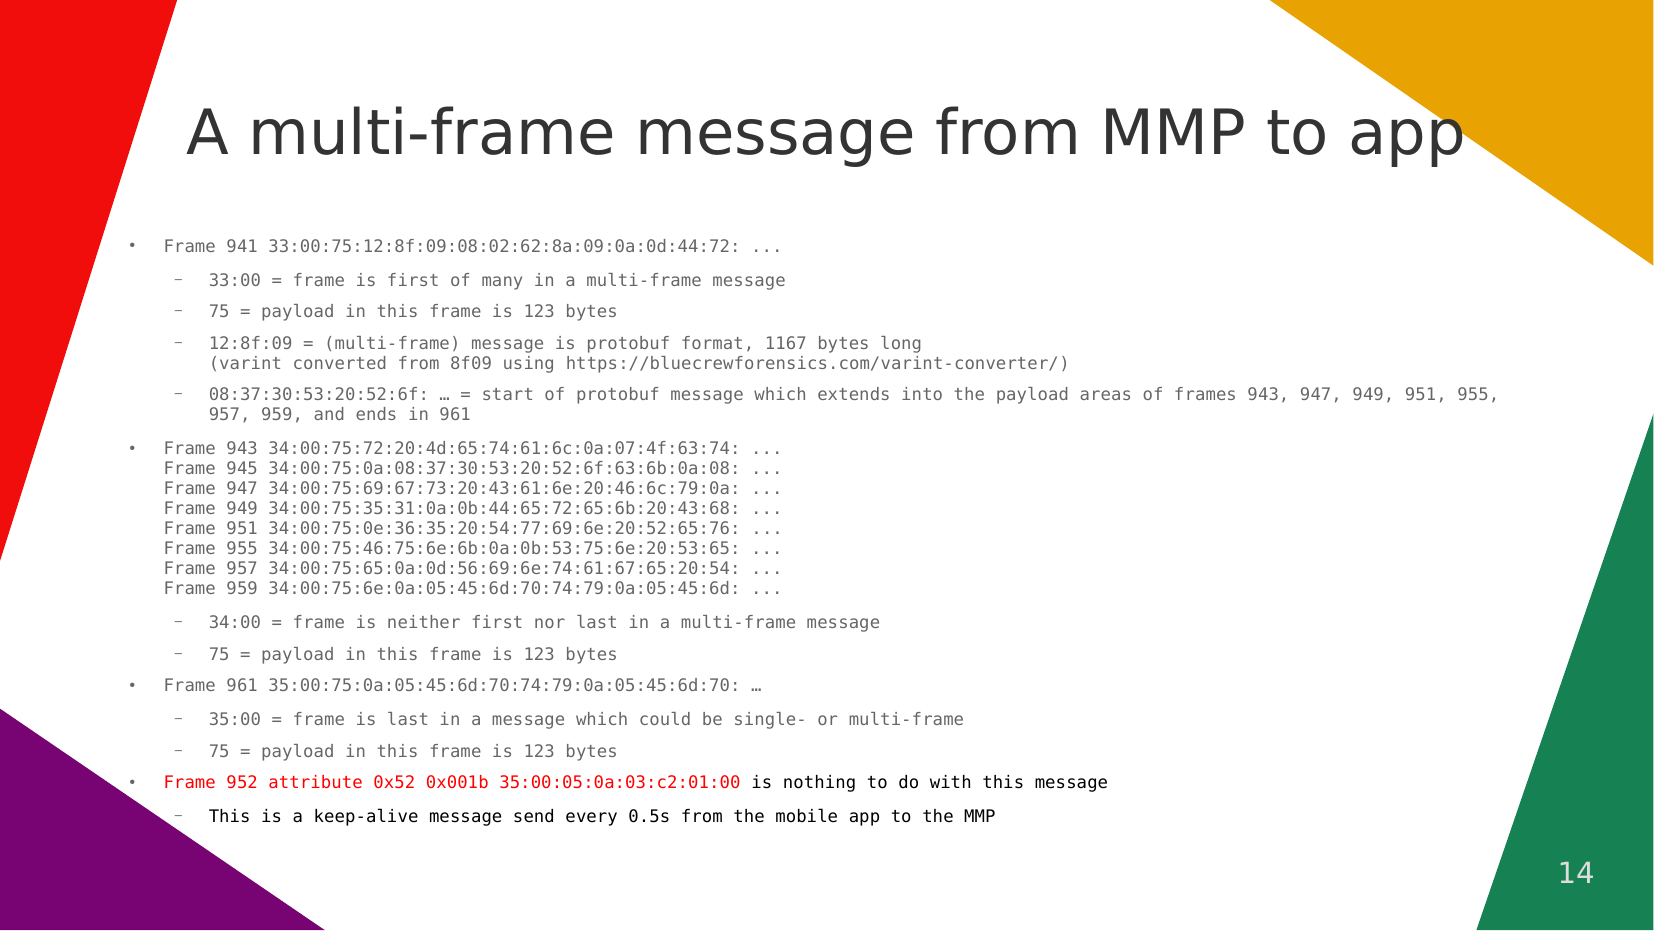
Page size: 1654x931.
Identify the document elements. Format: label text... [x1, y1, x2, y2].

title A multi-frame message from MMP to app [118, 59, 1536, 207]
list Frame 941 33:00:75:12:8f:09:08:02:62:8a:09:0a:0d:44:72: ... 33:00 = frame is first of many in a multi-frame message 75 = payload in this frame is 123 bytes 12:8f:09 = (multi-frame) message is protobuf format, 1167 bytes long (varint converted from 8f09 using https://bluecrewforensics.com/varint-converter/) 08:37:30:53:20:52:6f: … = start of protobuf message which extends into the payload areas of frames 943, 947, 949, 951, 955, 957, 959, and ends in 961 Frame 943 34:00:75:72:20:4d:65:74:61:6c:0a:07:4f:63:74: ... Frame 945 34:00:75:0a:08:37:30:53:20:52:6f:63:6b:0a:08: ... Frame 947 34:00:75:69:67:73:20:43:61:6e:20:46:6c:79:0a: ... Frame 949 34:00:75:35:31:0a:0b:44:65:72:65:6b:20:43:68: ... Frame 951 34:00:75:0e:36:35:20:54:77:69:6e:20:52:65:76: ... Frame 955 34:00:75:46:75:6e:6b:0a:0b:53:75:6e:20:53:65: ... Frame 957 34:00:75:65:0a:0d:56:69:6e:74:61:67:65:20:54: ... Frame 959 34:00:75:6e:0a:05:45:6d:70:74:79:0a:05:45:6d: ... 34:00 = frame is neither first nor last in a multi-frame message 75 = payload in this frame is 123 bytes Frame 961 35:00:75:0a:05:45:6d:70:74:79:0a:05:45:6d:70: … 35:00 = frame is last in a message which could be single- or multi-frame 75 = payload in this frame is 123 bytes Frame 952 attribute 0x52 0x001b 35:00:05:0a:03:c2:01:00 is nothing to do with this message This is a keep-alive message send every 0.5s from the mobile app to the MMP [118, 236, 1536, 827]
